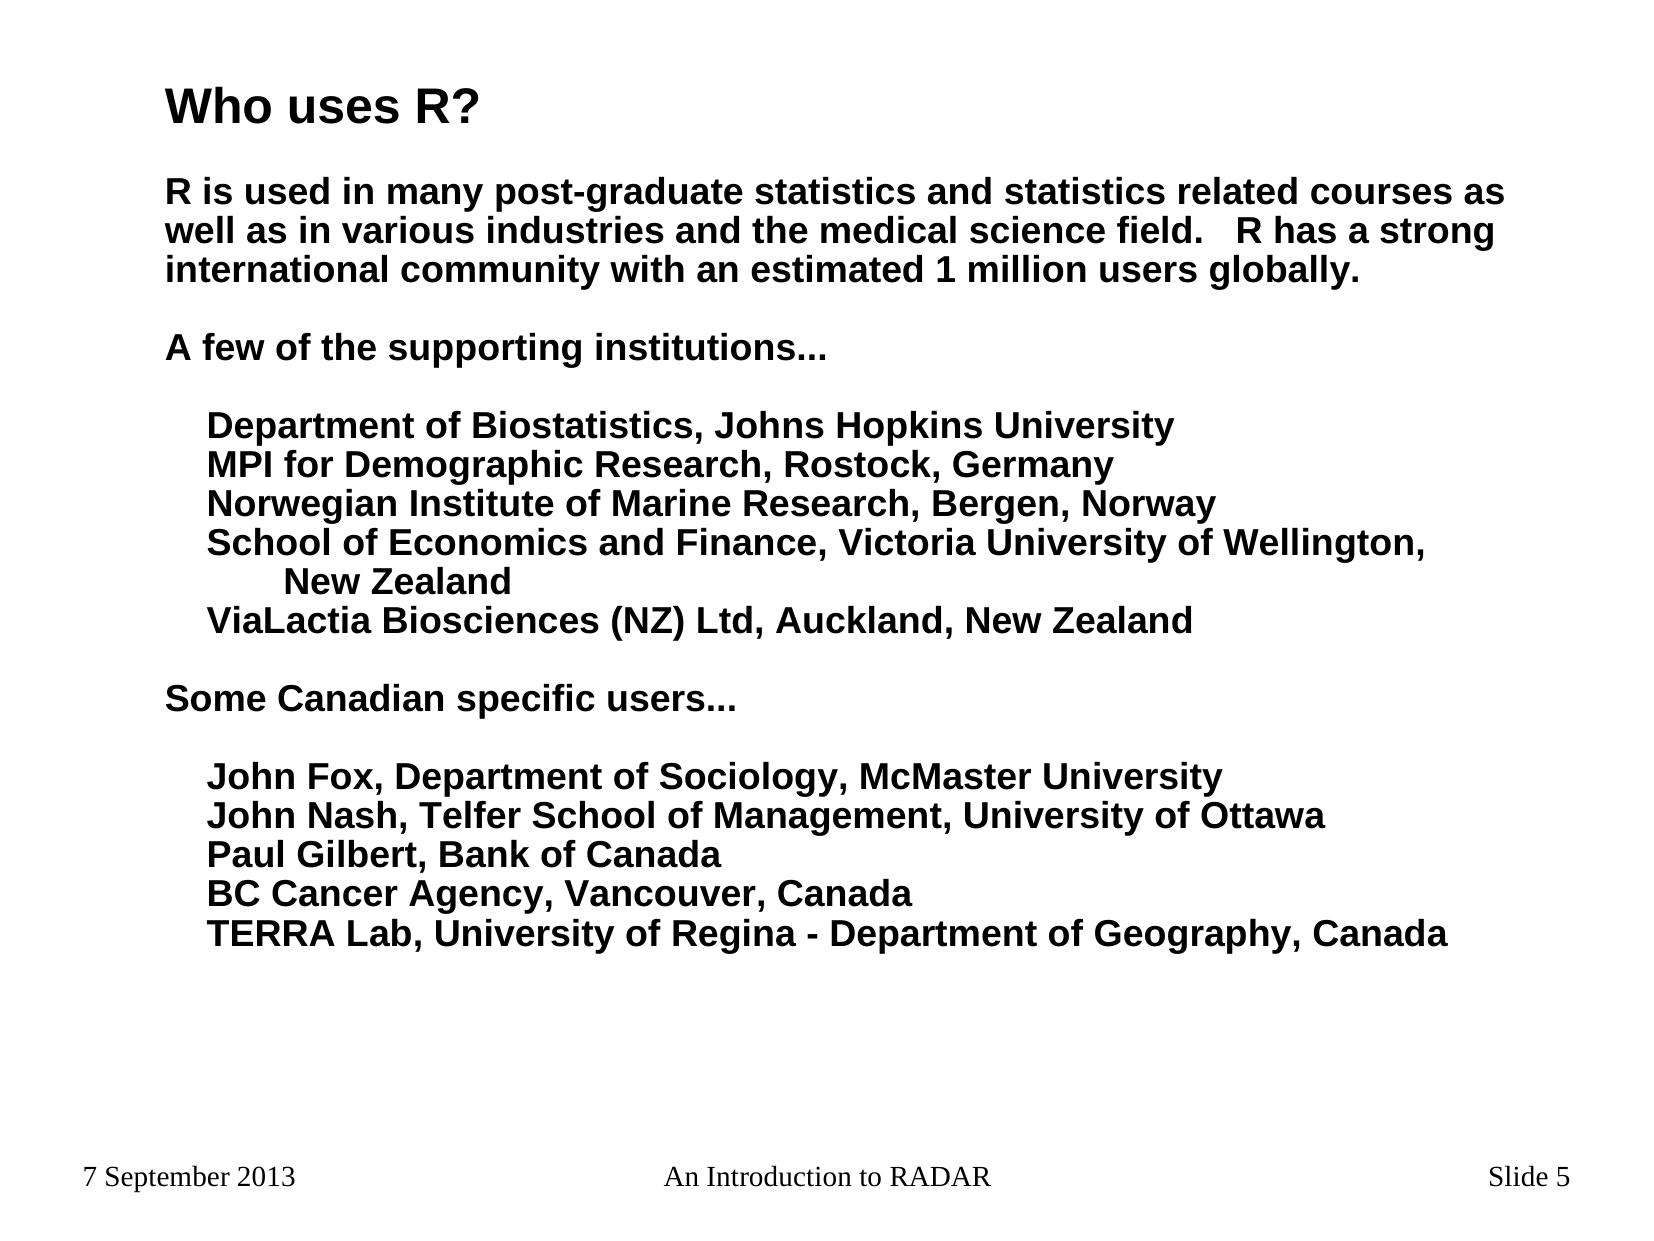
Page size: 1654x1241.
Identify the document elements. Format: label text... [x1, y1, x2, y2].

text_box Who uses R? R is used in many post-graduate statistics and statistics related courses as well as in various industries and the medical science field. R has a strong international community with an estimated 1 million users globally. A few of the supporting institutions... Department of Biostatistics, Johns Hopkins University MPI for Demographic Research, Rostock, Germany Norwegian Institute of Marine Research, Bergen, Norway School of Economics and Finance, Victoria University of Wellington, New Zealand ViaLactia Biosciences (NZ) Ltd, Auckland, New Zealand Some Canadian specific users... John Fox, Department of Sociology, McMaster University John Nash, Telfer School of Management, University of Ottawa Paul Gilbert, Bank of Canada BC Cancer Agency, Vancouver, Canada TERRA Lab, University of Regina - Department of Geography, Canada [149, 74, 1566, 962]
